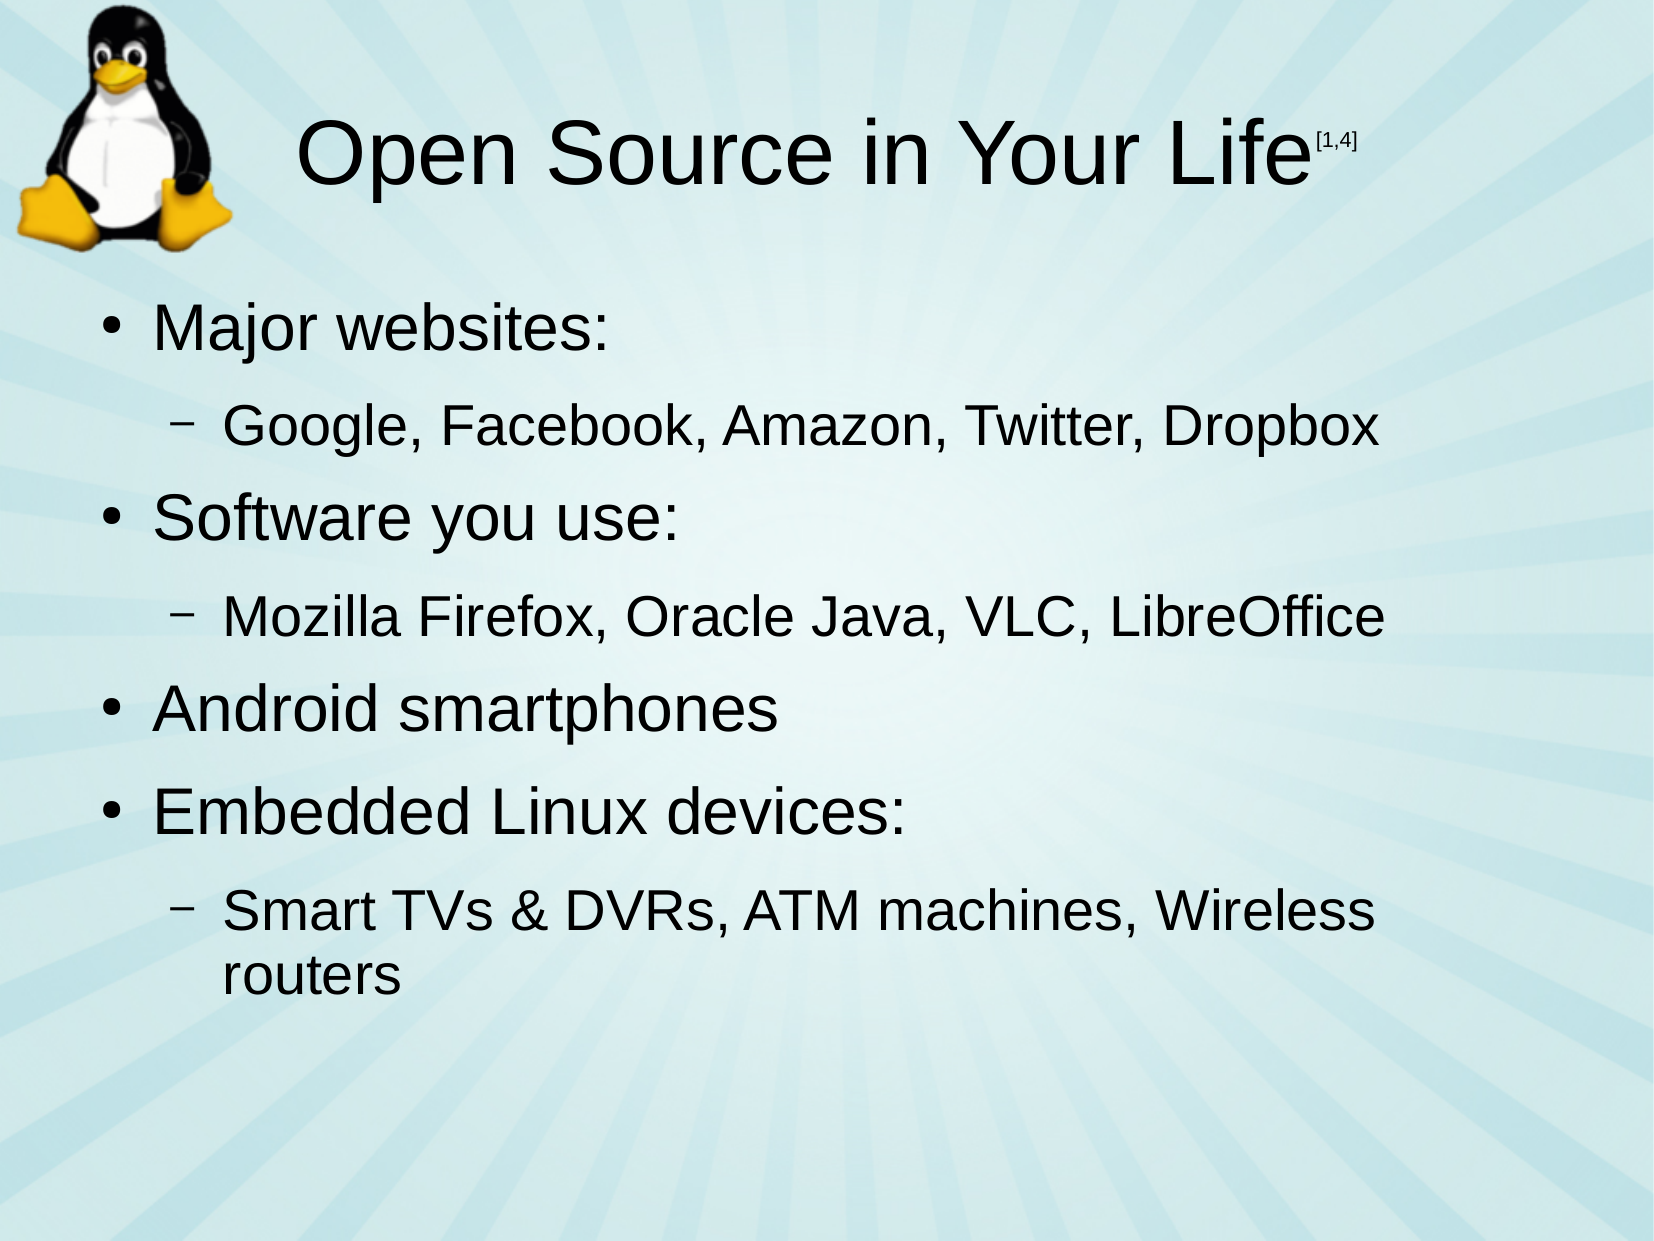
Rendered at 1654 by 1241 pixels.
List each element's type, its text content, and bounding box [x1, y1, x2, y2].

list Major websites: Google, Facebook, Amazon, Twitter, Dropbox Software you use: Mozilla Firefox, Oracle Java, VLC, LibreOffice Android smartphones Embedded Linux devices: Smart TVs & DVRs, ATM machines, Wireless routers [82, 290, 1571, 1010]
title Open Source in Your Life[1,4] [82, 49, 1571, 257]
picture [0, 0, 1654, 1241]
